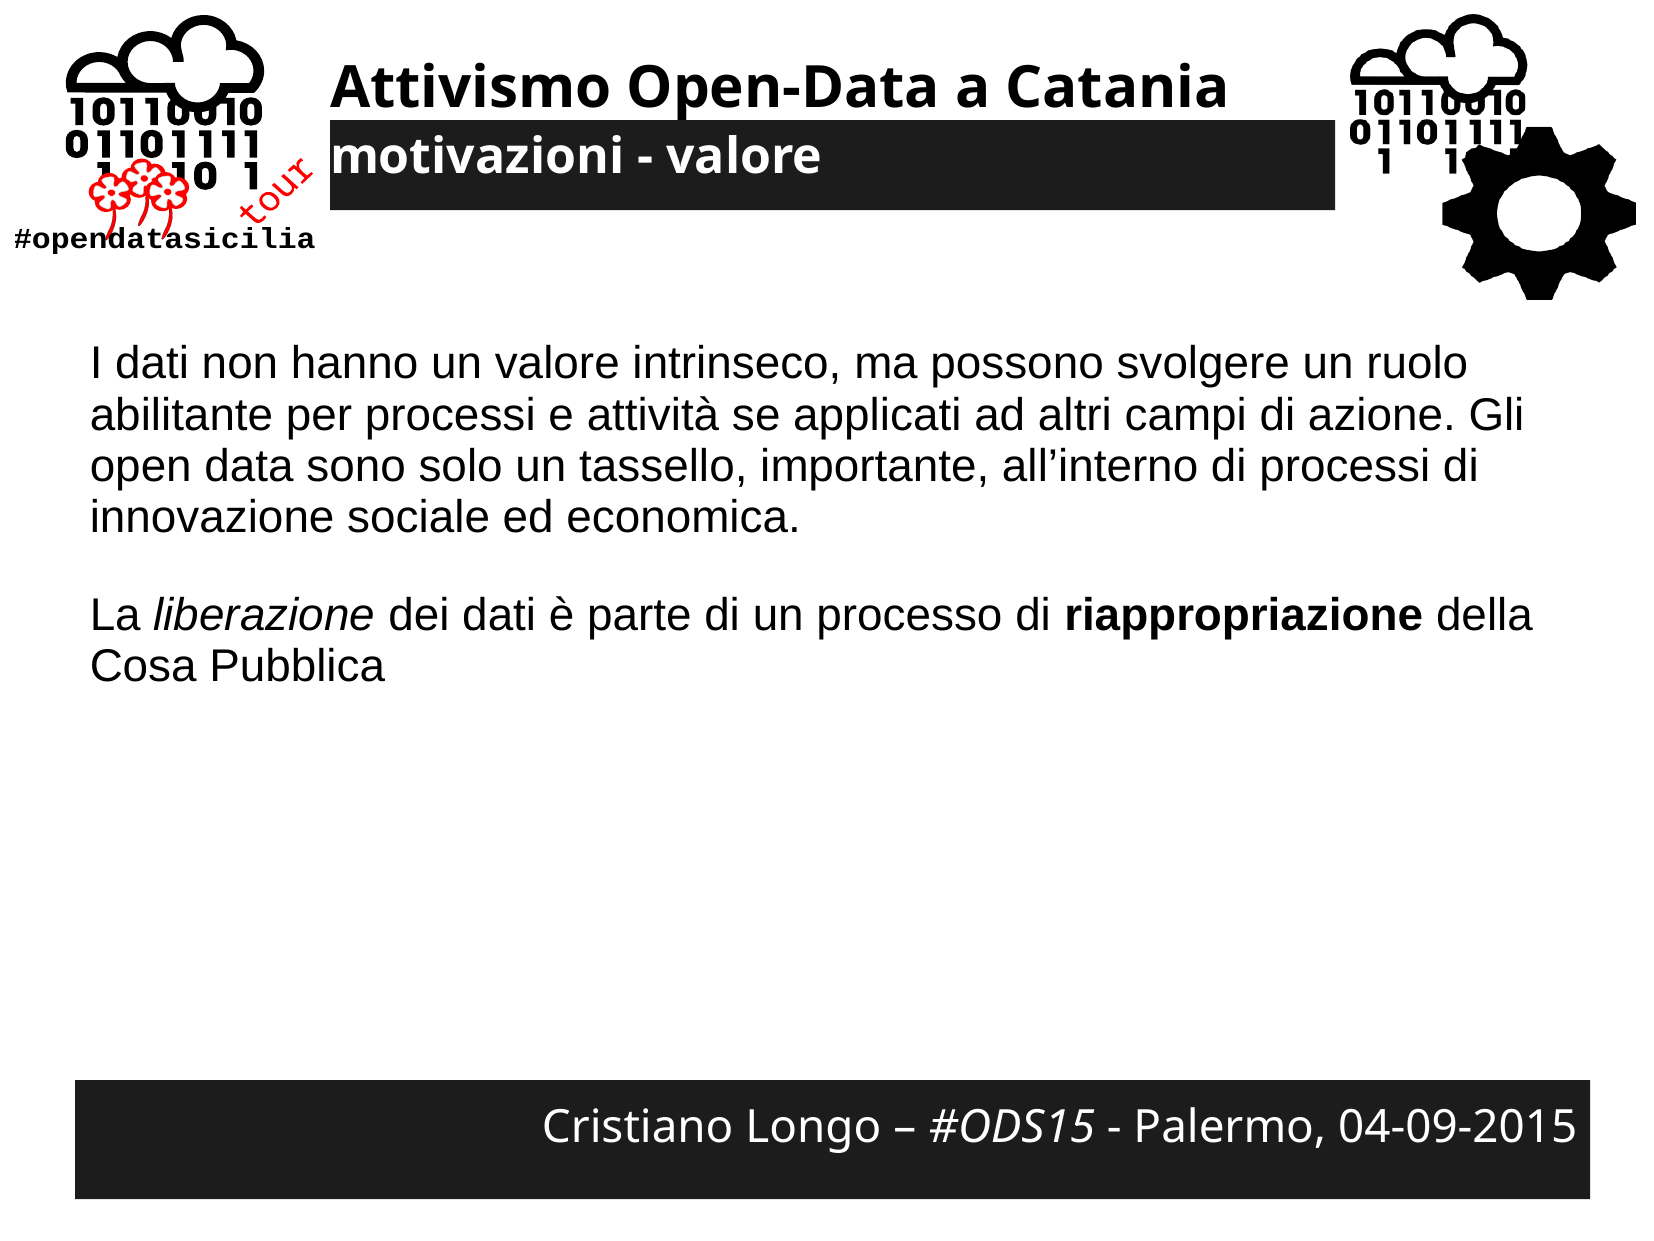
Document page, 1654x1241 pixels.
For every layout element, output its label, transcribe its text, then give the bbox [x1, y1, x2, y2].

list Cristiano Longo – #ODS15 - Palermo, 04-09-2015 [75, 1080, 1591, 1200]
picture [15, 15, 316, 256]
text_box La liberazione dei dati è parte di un processo di riappropriazione della Cosa Pubblica [75, 581, 1591, 783]
list motivazioni - valore [330, 120, 1336, 211]
text_box I dati non hanno un valore intrinseco, ma possono svolgere un ruolo abilitante per processi e attività se applicati ad altri campi di azione. Gli open data sono solo un tassello, importante, all’interno di processi di innovazione sociale ed economica. [75, 330, 1606, 550]
picture [1350, 14, 1636, 301]
list Attivismo Open-Data a Catania [330, 45, 1321, 120]
